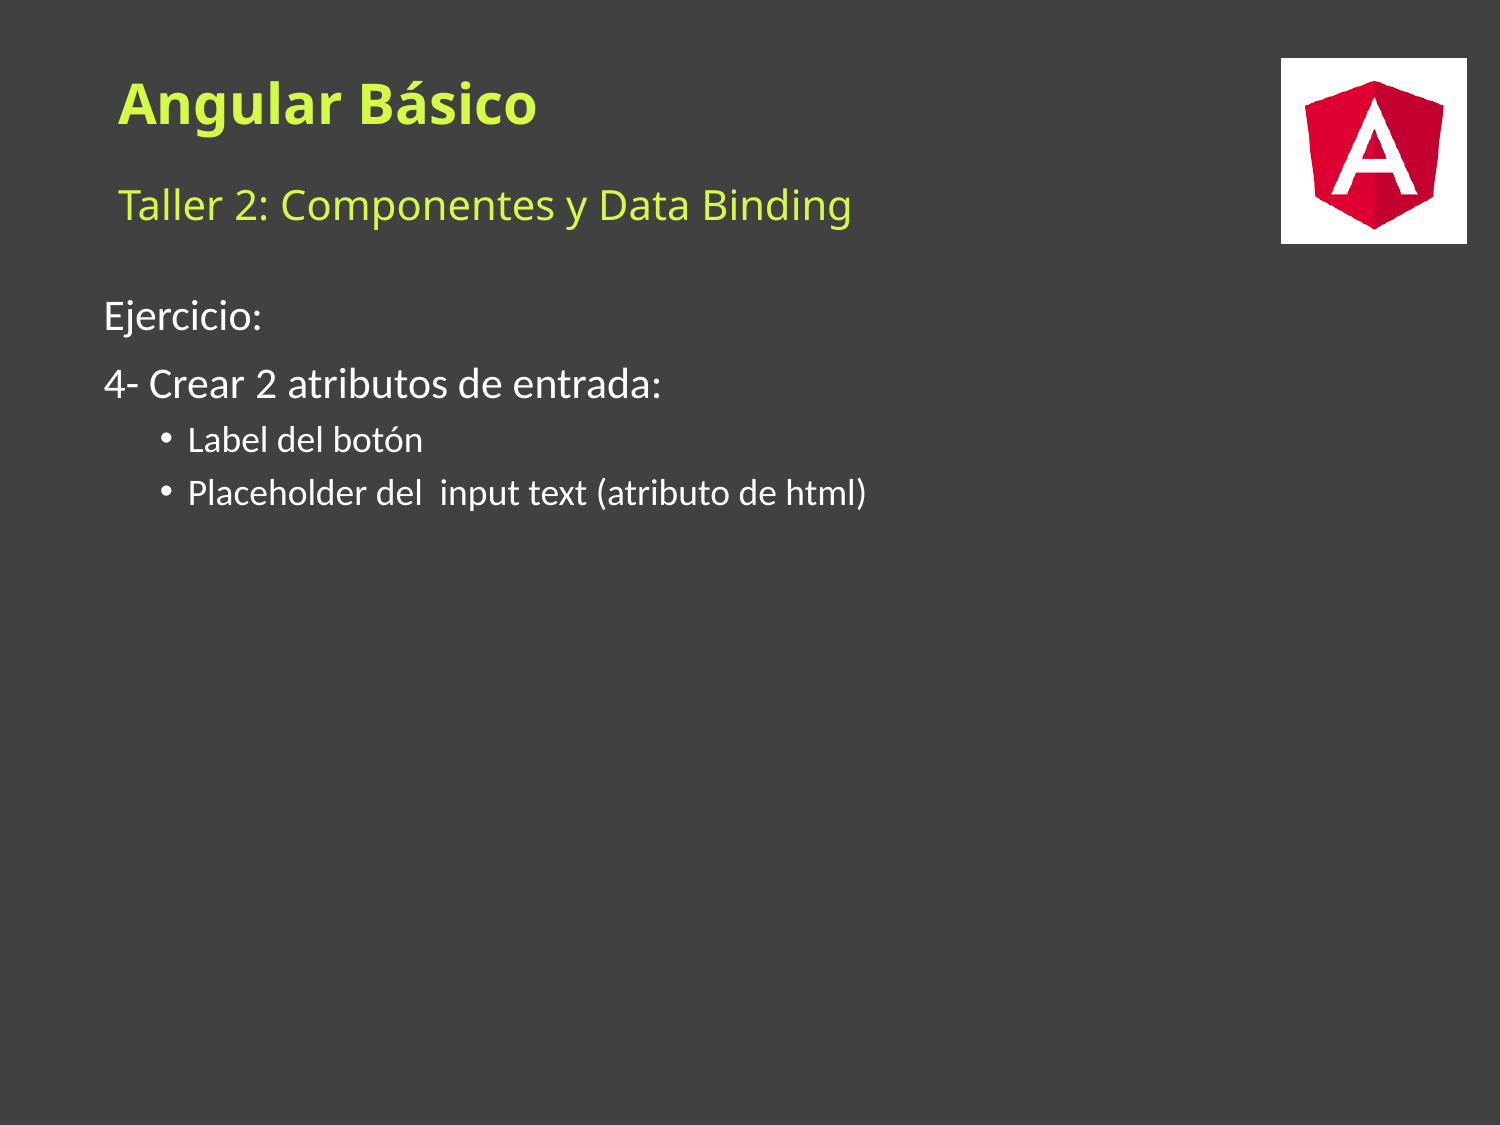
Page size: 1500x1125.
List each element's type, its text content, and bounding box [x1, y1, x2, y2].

list Taller 2: Componentes y Data Binding [103, 163, 1282, 244]
picture [1281, 58, 1467, 244]
title Angular Básico [103, 59, 1282, 144]
list Ejercicio: 4- Crear 2 atributos de entrada: Label del botón Placeholder del input text (atributo de html) [88, 278, 1383, 993]
